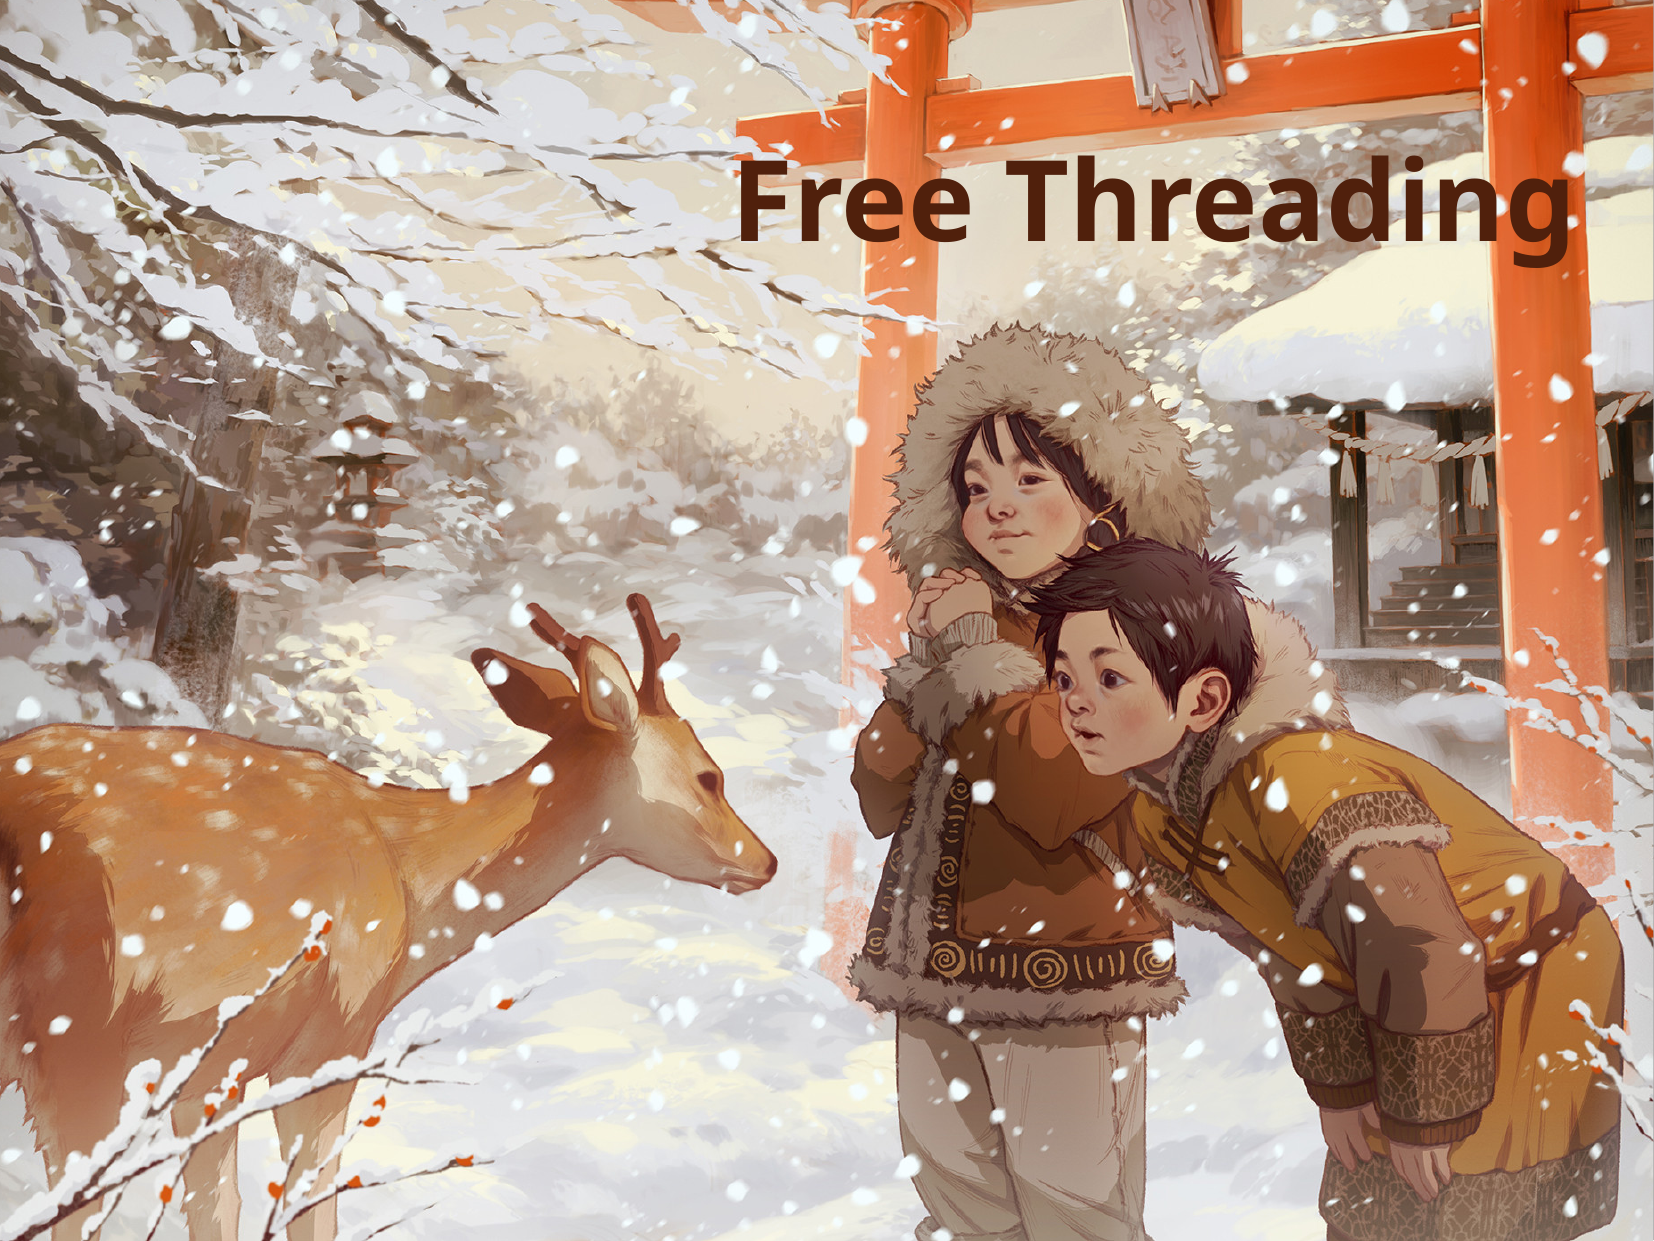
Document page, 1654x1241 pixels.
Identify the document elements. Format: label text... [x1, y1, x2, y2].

picture [0, 0, 1654, 1241]
list Free Threading [701, 120, 1608, 521]
